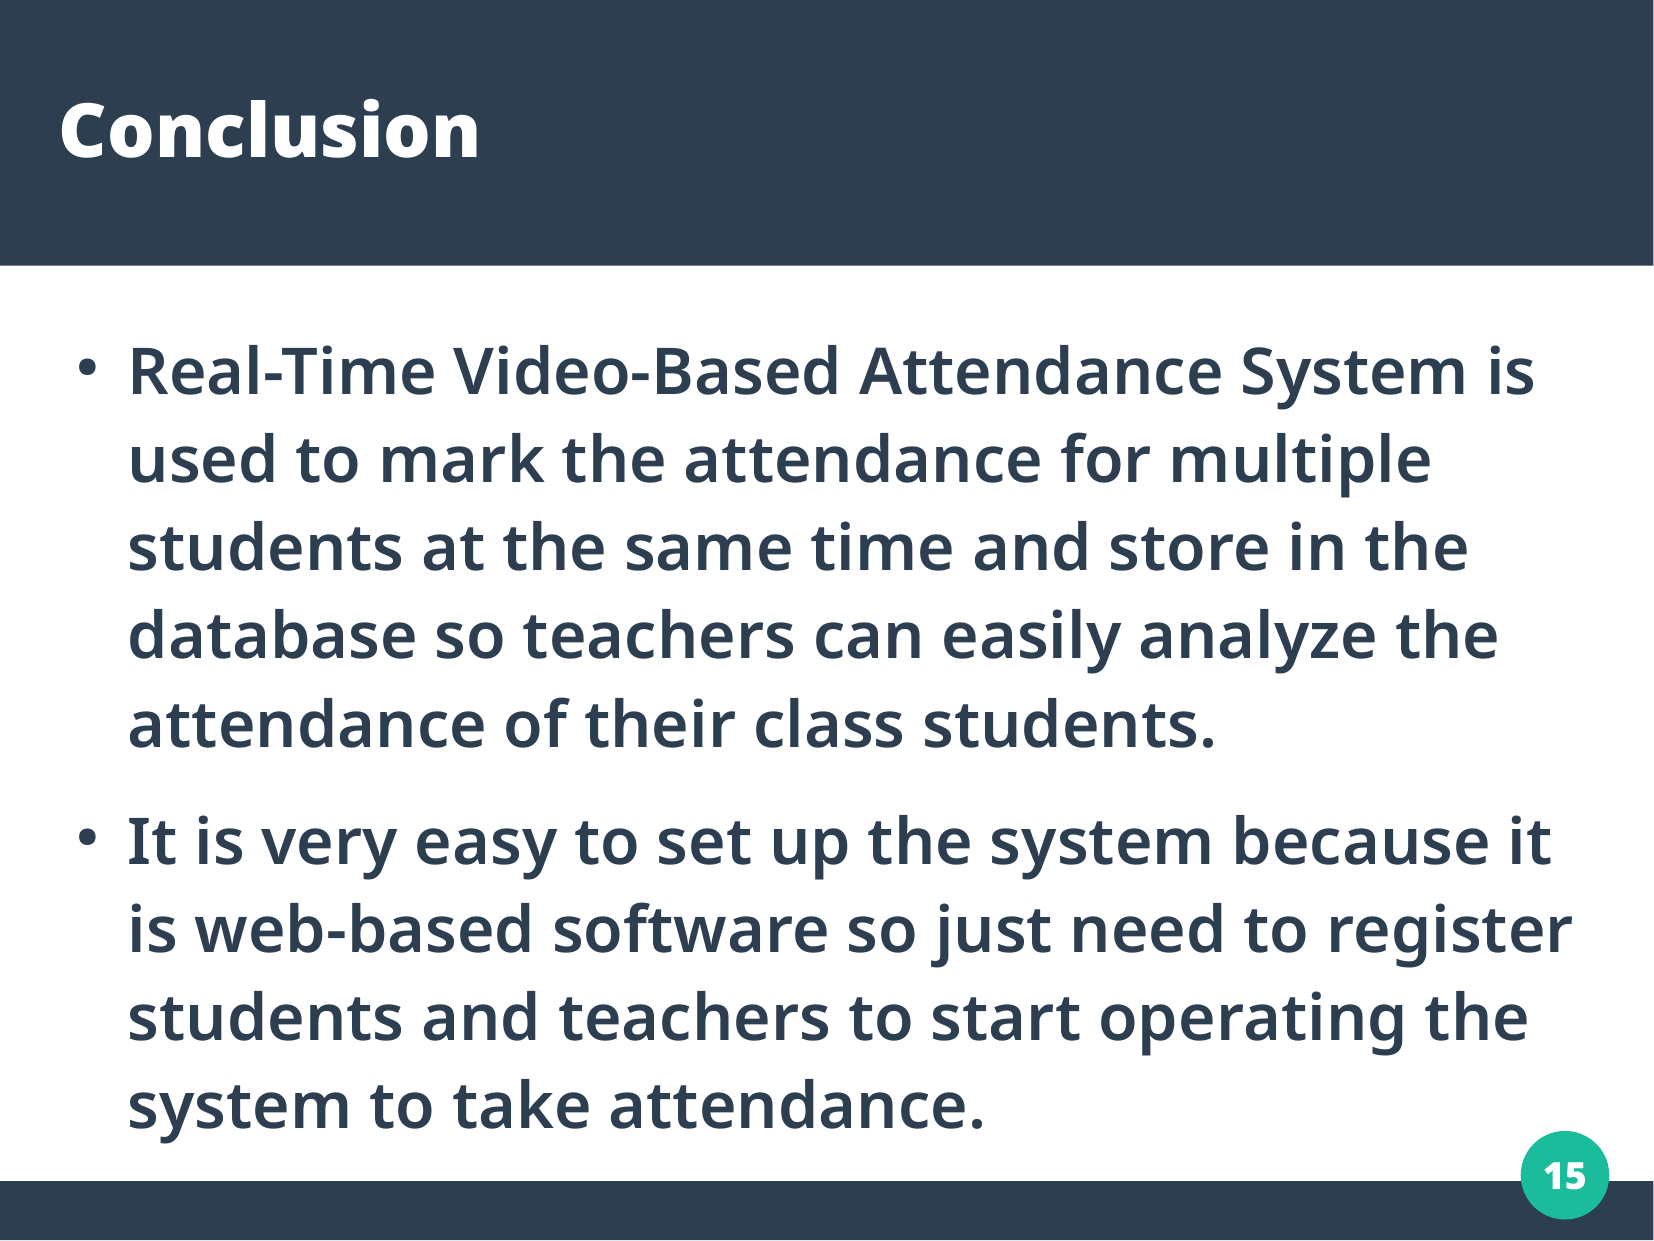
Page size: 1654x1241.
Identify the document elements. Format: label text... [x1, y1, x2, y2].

title Conclusion [59, 49, 1595, 207]
list Real-Time Video-Based Attendance System is used to mark the attendance for multiple students at the same time and store in the database so teachers can easily analyze the attendance of their class students. It is very easy to set up the system because it is web-based software so just need to register students and teachers to start operating the system to take attendance. [59, 324, 1595, 1152]
